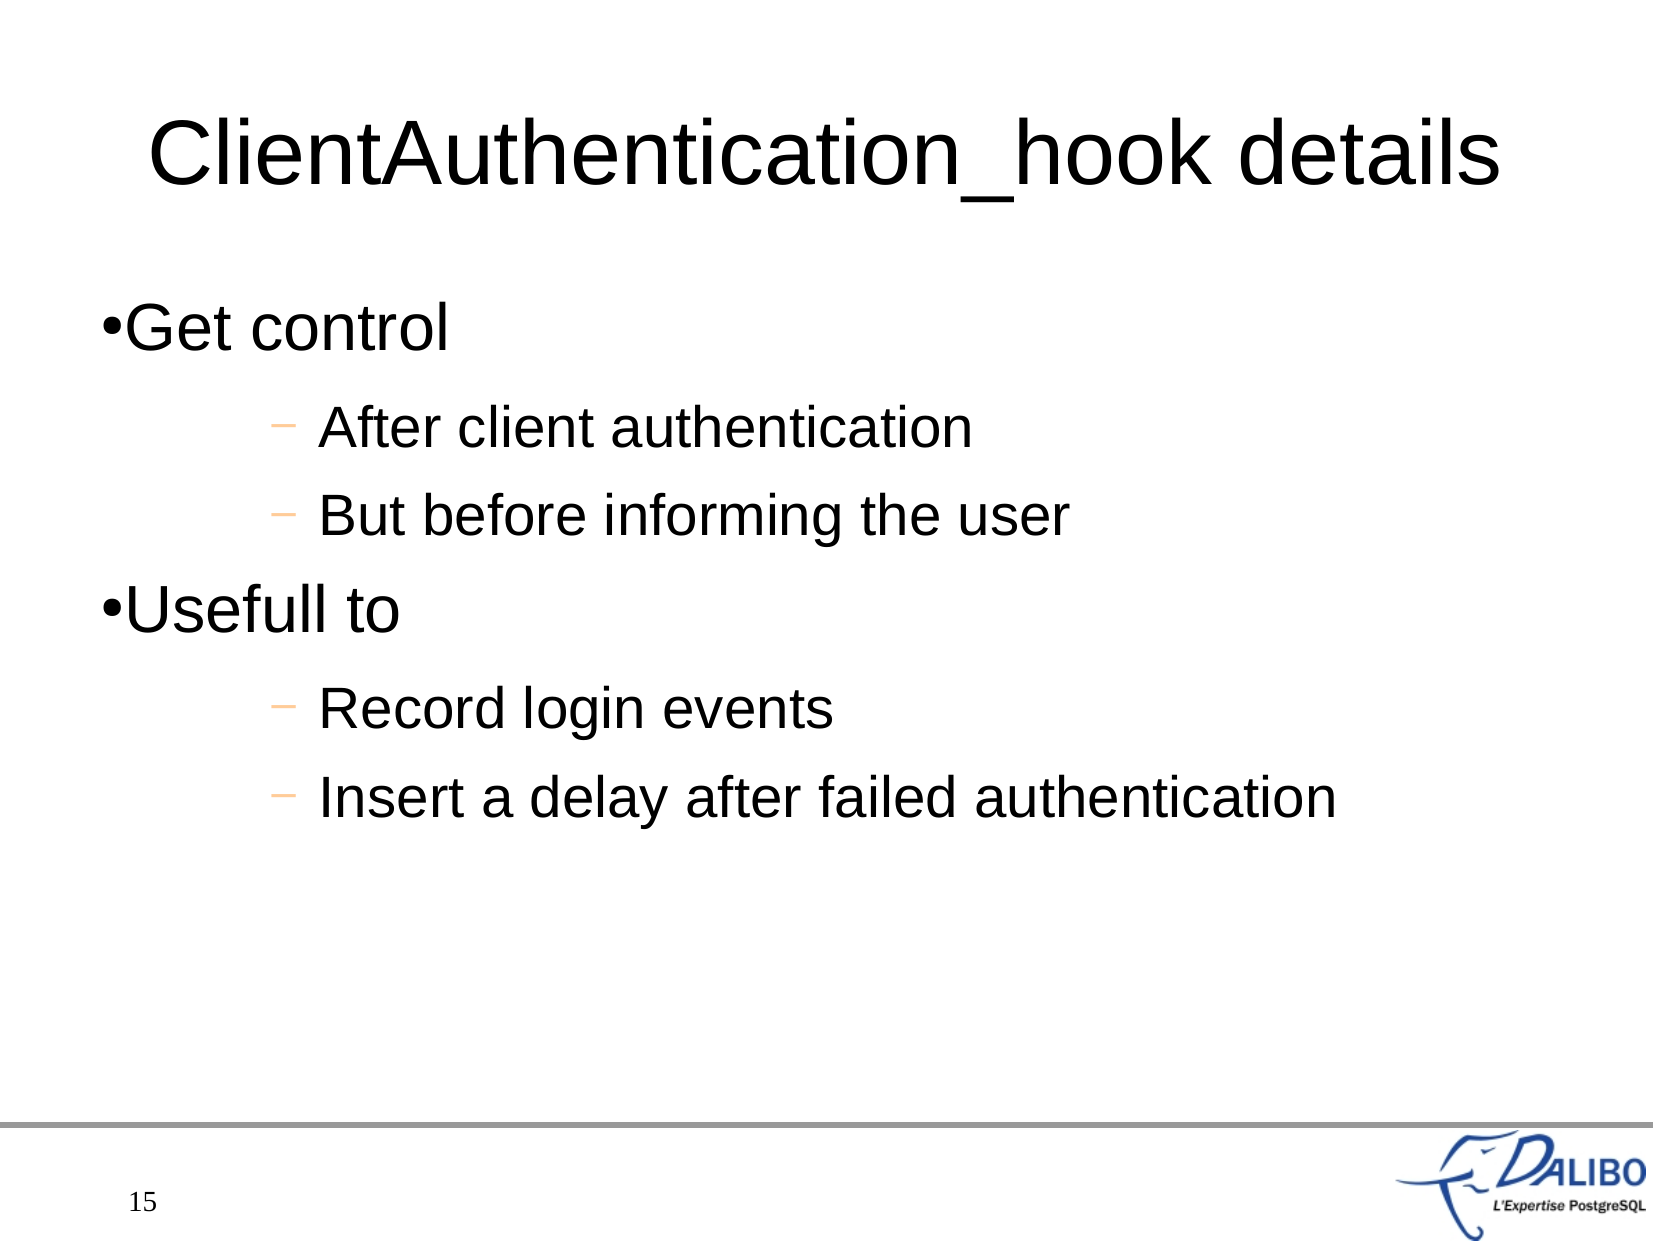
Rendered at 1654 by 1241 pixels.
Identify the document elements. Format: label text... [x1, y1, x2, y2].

picture [1395, 1130, 1646, 1241]
list Get control After client authentication But before informing the user Usefull to Record login events Insert a delay after failed authentication [82, 290, 1571, 1109]
title ClientAuthentication_hook details [82, 49, 1571, 257]
